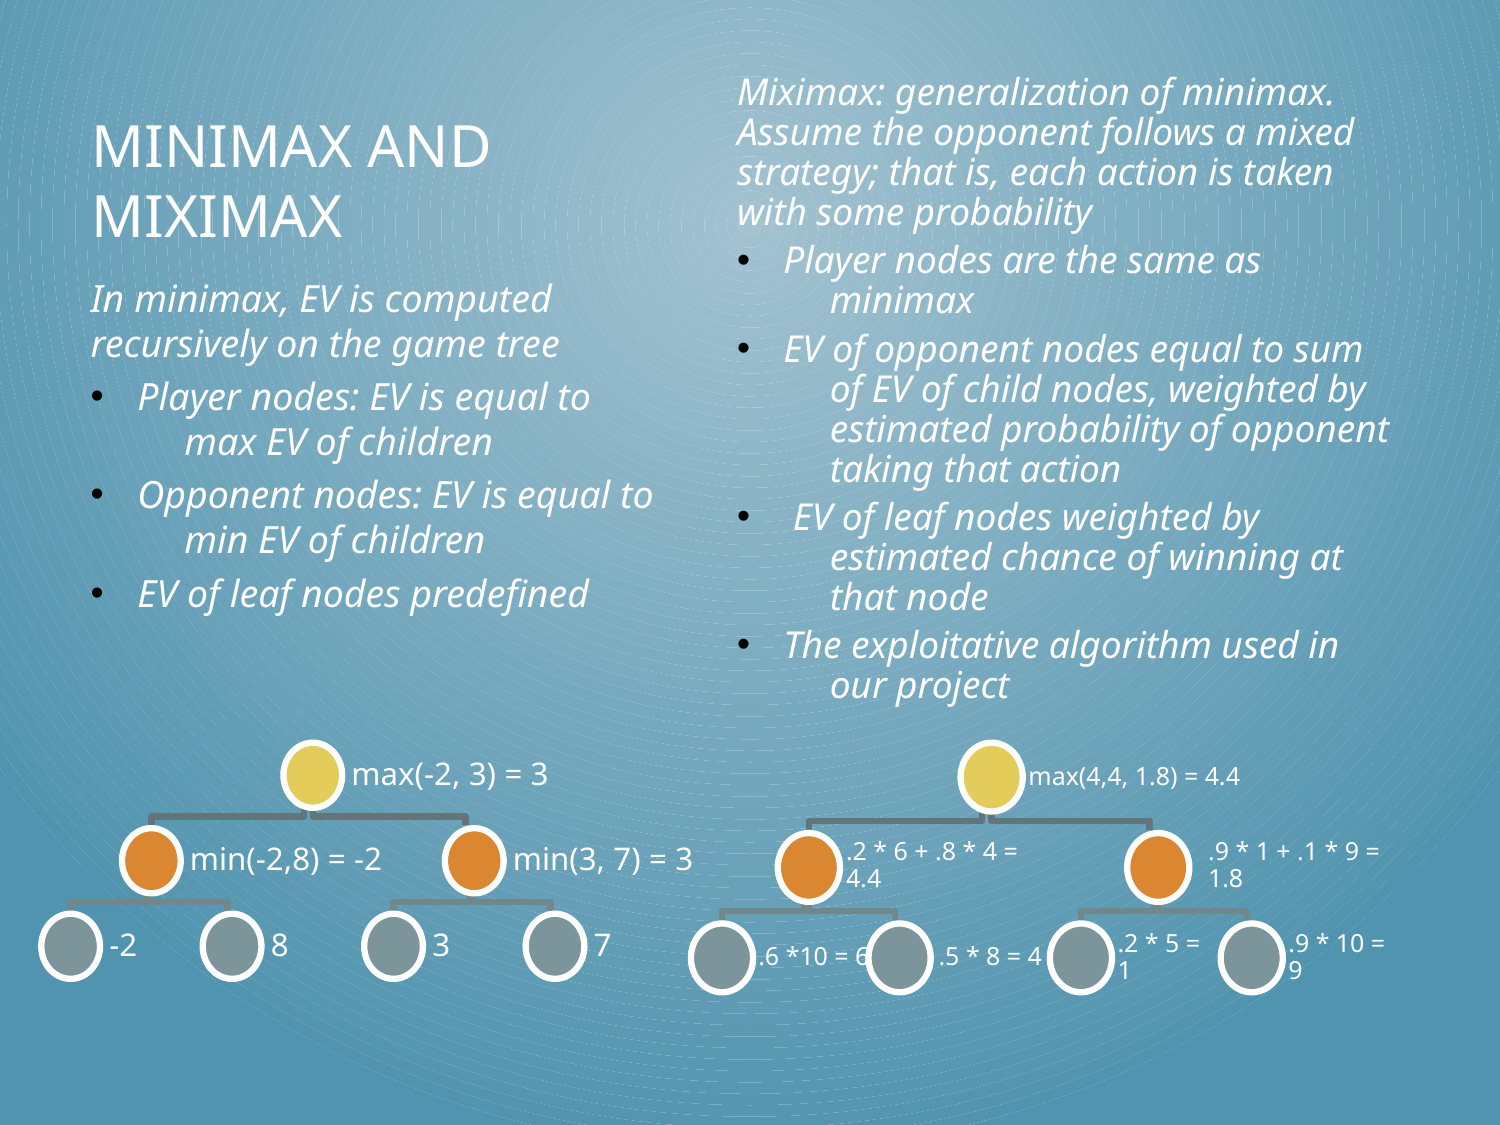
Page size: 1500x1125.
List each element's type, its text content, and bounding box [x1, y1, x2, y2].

text_box [41, 913, 99, 979]
text_box [868, 923, 920, 993]
text_box .5 * 8 = 4 [920, 923, 1050, 993]
text_box [1220, 923, 1282, 993]
text_box [1127, 833, 1190, 902]
text_box .6 *10 = 6 [746, 923, 880, 993]
list In minimax, EV is computed recursively on the game tree Player nodes: EV is equal to max EV of children Opponent nodes: EV is equal to min EV of children EV of leaf nodes predefined [75, 267, 673, 669]
text_box [122, 828, 180, 894]
text_box [283, 742, 342, 808]
text_box [202, 913, 261, 979]
text_box .2 * 6 + .8 * 4 = 4.4 [840, 831, 1050, 901]
text_box 3 [422, 913, 511, 979]
text_box .9 * 10 = 9 [1282, 923, 1412, 993]
text_box min(3, 7) = 3 [503, 828, 724, 894]
text_box .2 * 5 = 1 [1111, 923, 1221, 993]
list Miximax: generalization of minimax. Assume the opponent follows a mixed strategy; that is, each action is taken with some probability Player nodes are the same as minimax EV of opponent nodes equal to sum of EV of child nodes, weighted by estimated probability of opponent taking that action EV of leaf nodes weighted by estimated chance of winning at that node The exploitative algorithm used in our project [722, 66, 1410, 717]
text_box max(-2, 3) = 3 [342, 742, 749, 808]
text_box 7 [584, 913, 673, 979]
text_box [690, 923, 746, 993]
title Minimax and miximax [76, 101, 670, 267]
text_box [525, 913, 584, 979]
text_box min(-2,8) = -2 [180, 828, 394, 894]
text_box -2 [99, 913, 189, 979]
text_box [777, 833, 840, 902]
text_box max(4,4, 1.8) = 4.4 [1022, 742, 1252, 812]
text_box [1049, 923, 1111, 993]
text_box 8 [261, 913, 350, 979]
text_box [364, 913, 422, 979]
text_box [960, 742, 1022, 812]
text_box .9 * 1 + .1 * 9 = 1.8 [1202, 831, 1412, 901]
text_box [444, 828, 503, 894]
